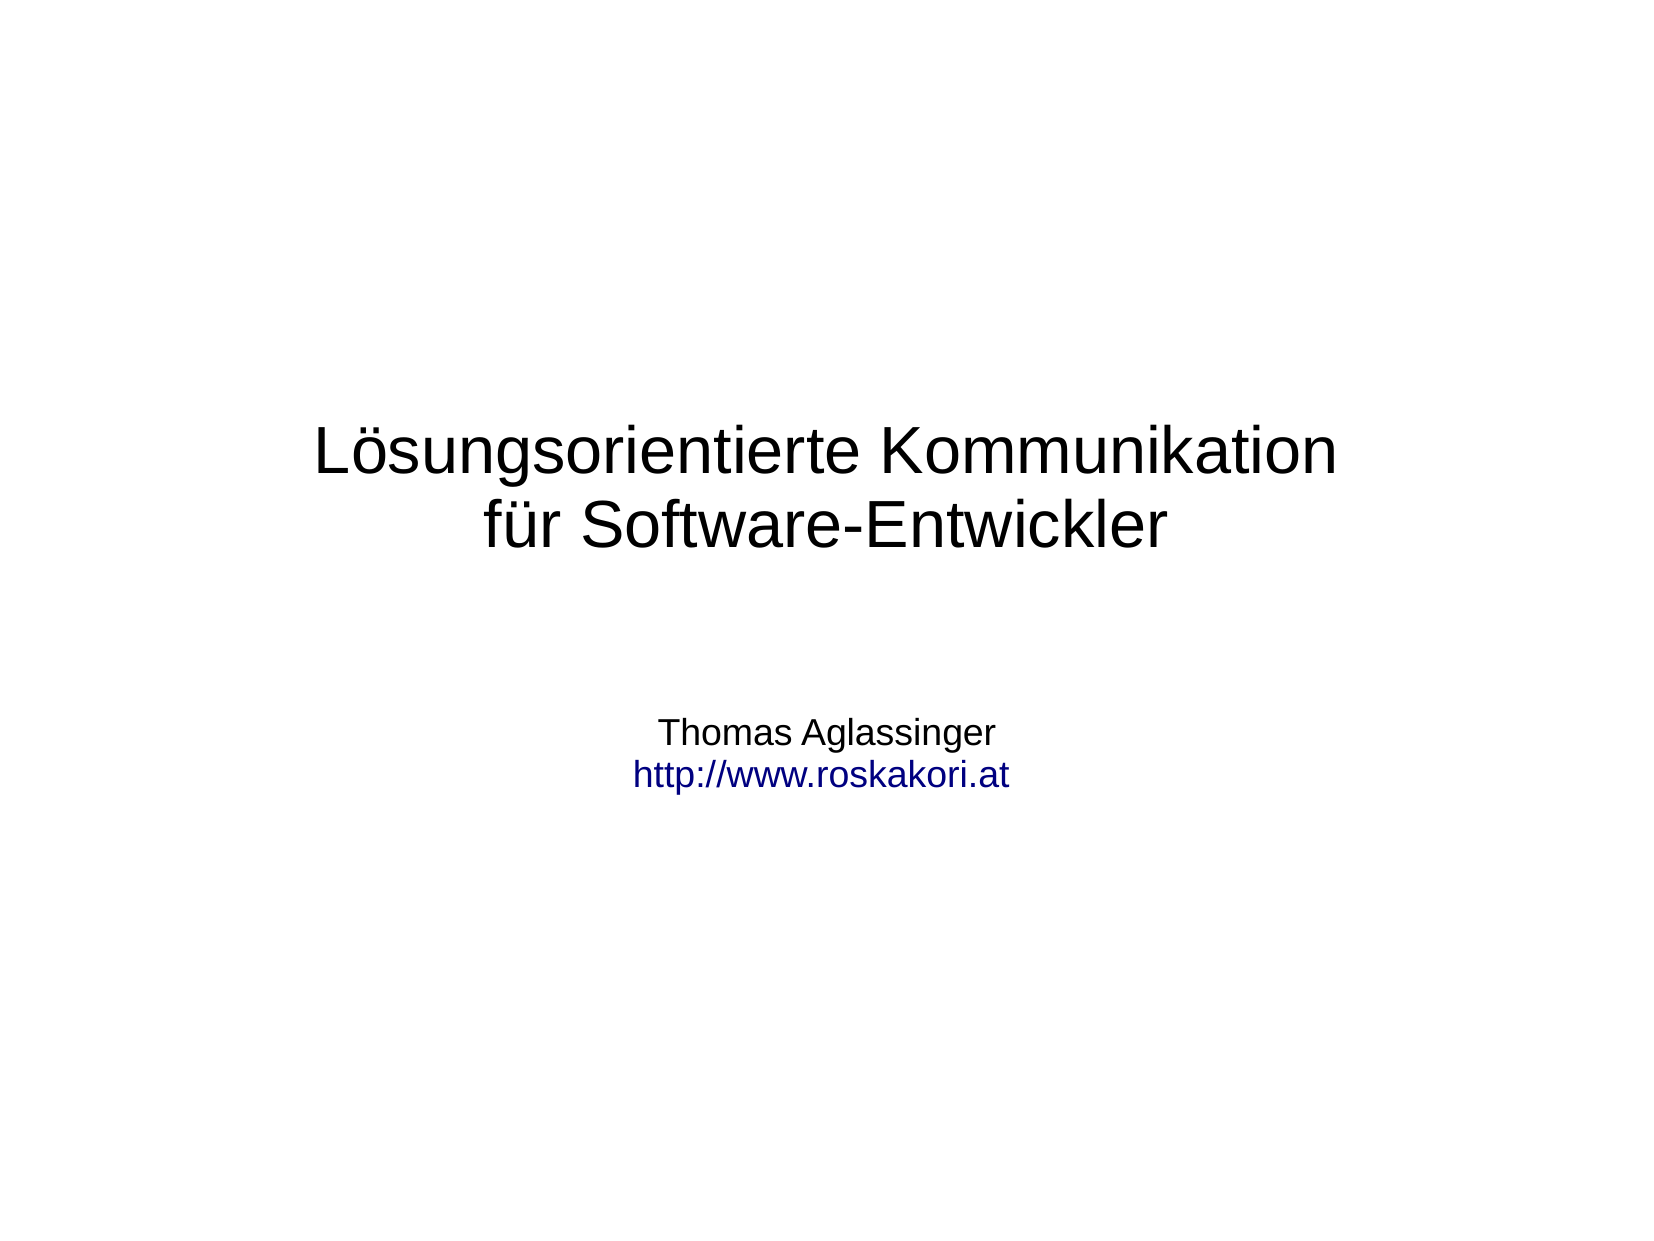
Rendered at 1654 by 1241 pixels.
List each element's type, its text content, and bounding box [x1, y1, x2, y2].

subtitle Lösungsorientierte Kommunikation für Software-Entwickler Thomas Aglassinger http://www.roskakori.at [82, 49, 1571, 1010]
